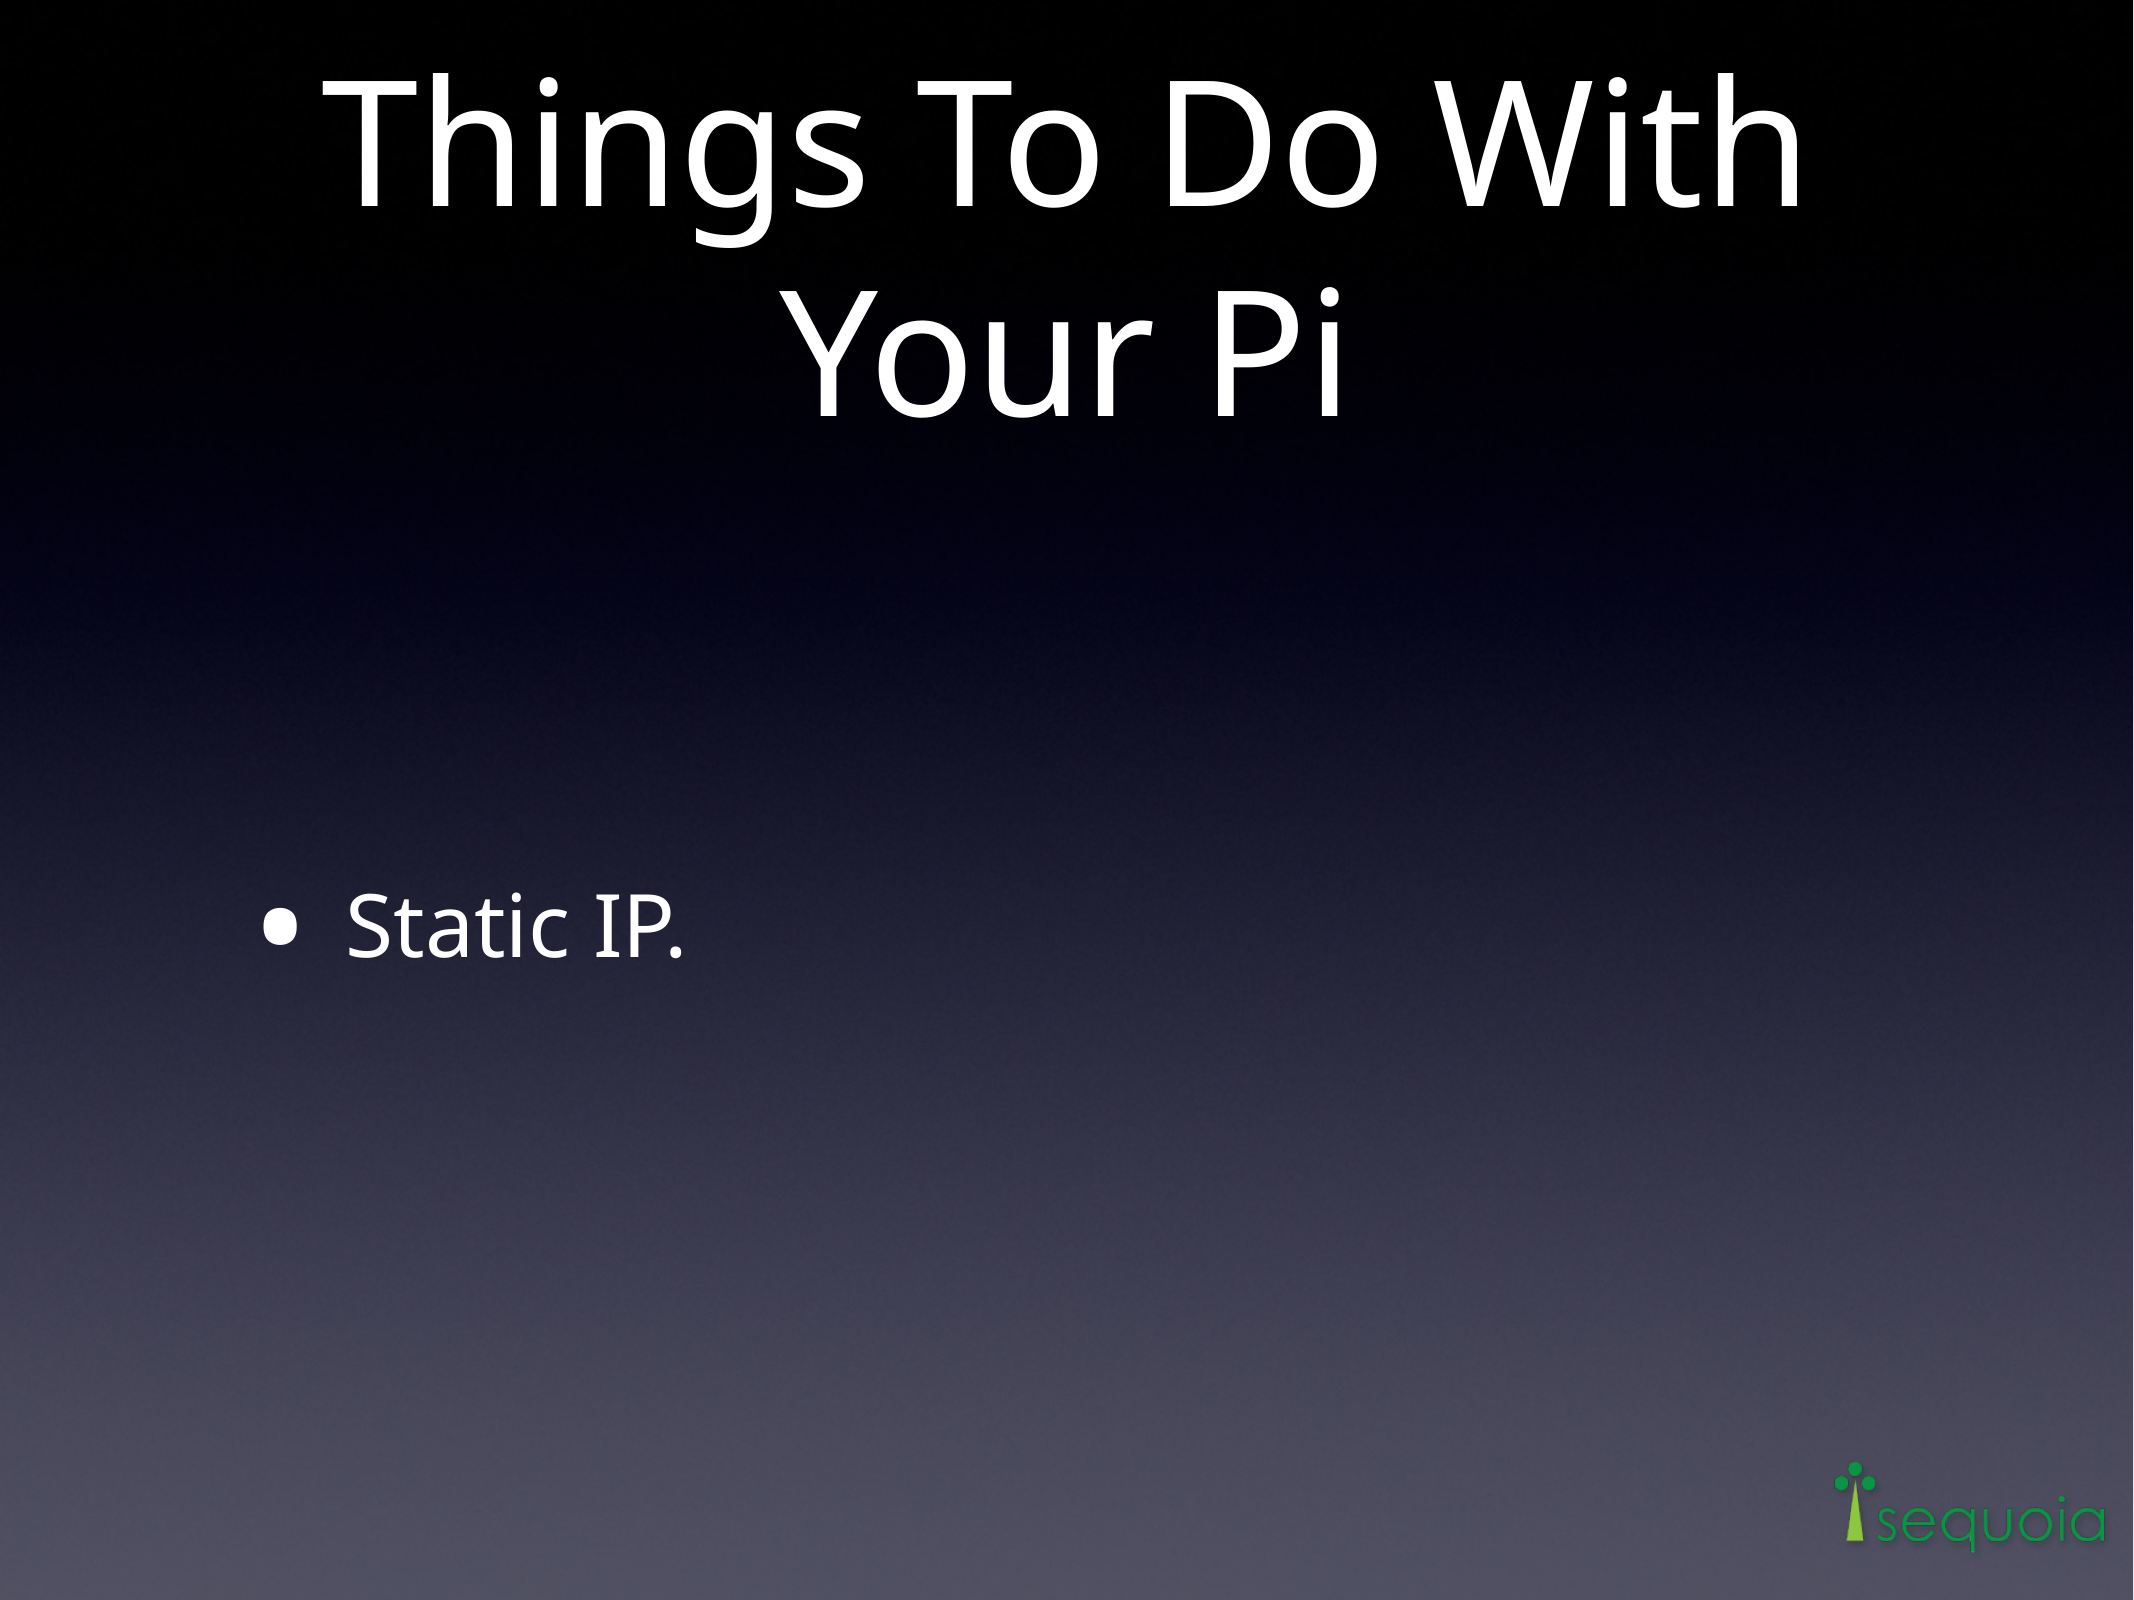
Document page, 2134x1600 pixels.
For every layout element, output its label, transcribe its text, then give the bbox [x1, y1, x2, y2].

title Things To Do With Your Pi [208, 23, 1925, 454]
subtitle Static IP. [208, 454, 1925, 1392]
picture [0, 0, 2134, 1600]
